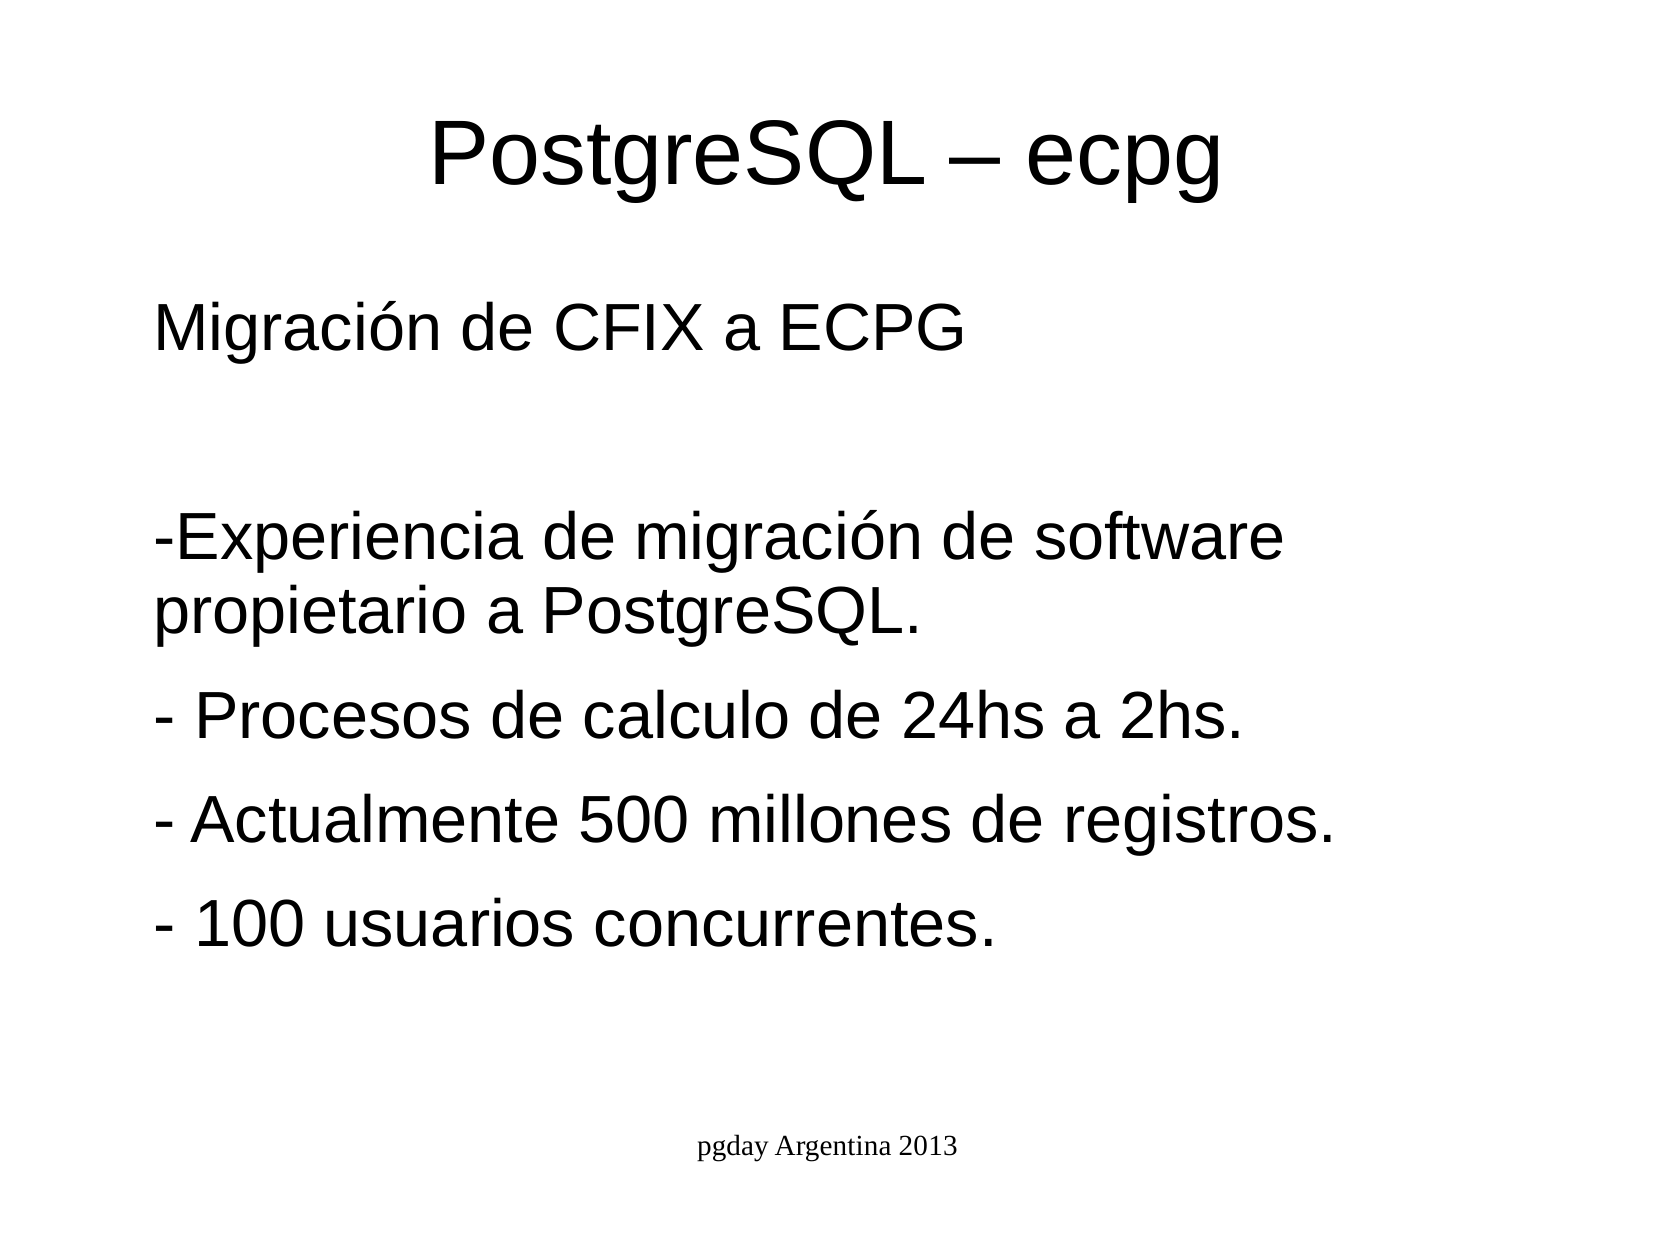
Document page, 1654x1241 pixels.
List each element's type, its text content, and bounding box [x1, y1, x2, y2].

list Migración de CFIX a ECPG -Experiencia de migración de software propietario a PostgreSQL. - Procesos de calculo de 24hs a 2hs. - Actualmente 500 millones de registros. - 100 usuarios concurrentes. [82, 290, 1538, 1010]
title PostgreSQL – ecpg [82, 49, 1571, 257]
